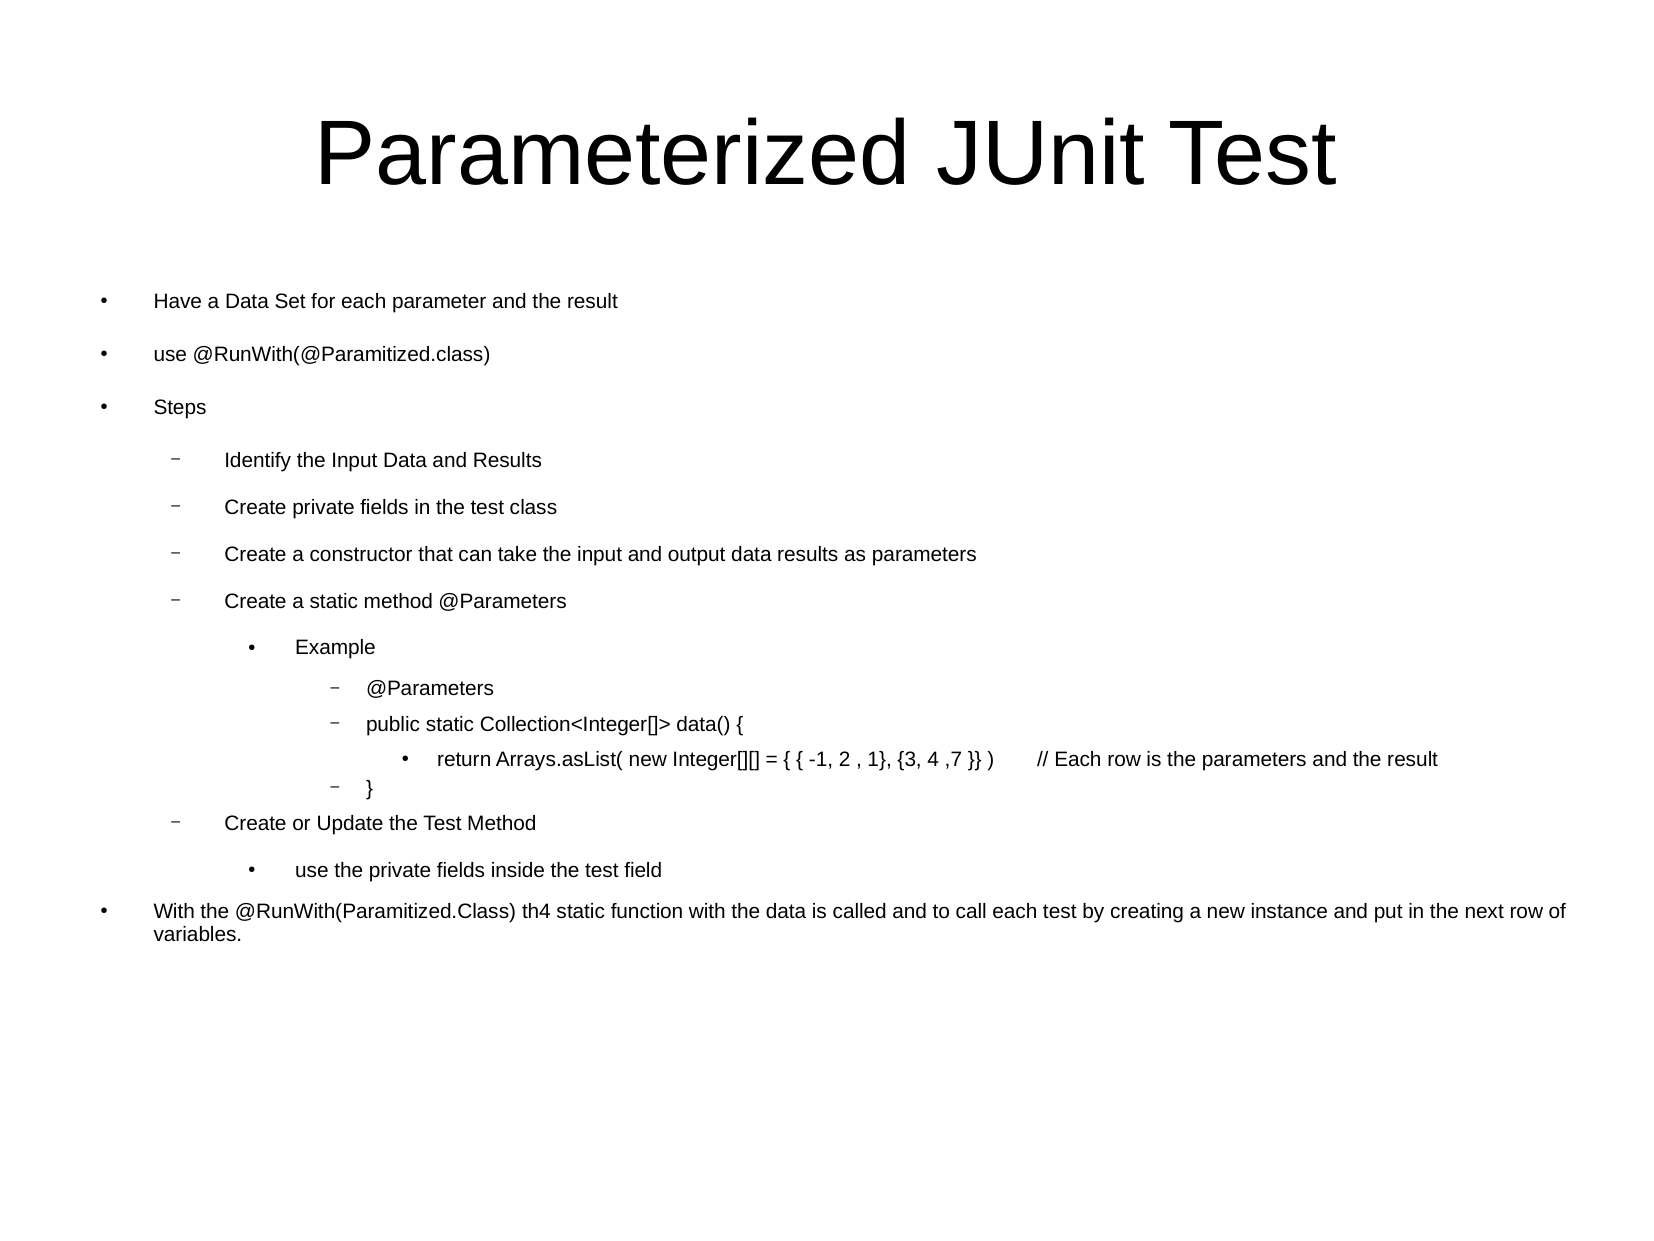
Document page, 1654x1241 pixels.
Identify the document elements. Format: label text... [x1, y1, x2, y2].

title Parameterized JUnit Test [82, 49, 1571, 257]
list Have a Data Set for each parameter and the result use @RunWith(@Paramitized.class) Steps Identify the Input Data and Results Create private fields in the test class Create a constructor that can take the input and output data results as parameters Create a static method @Parameters Example @Parameters public static Collection<Integer[]> data() { return Arrays.asList( new Integer[][] = { { -1, 2 , 1}, {3, 4 ,7 }} ) // Each row is the parameters and the result } Create or Update the Test Method use the private fields inside the test field With the @RunWith(Paramitized.Class) th4 static function with the data is called and to call each test by creating a new instance and put in the next row of variables. [82, 290, 1636, 1216]
